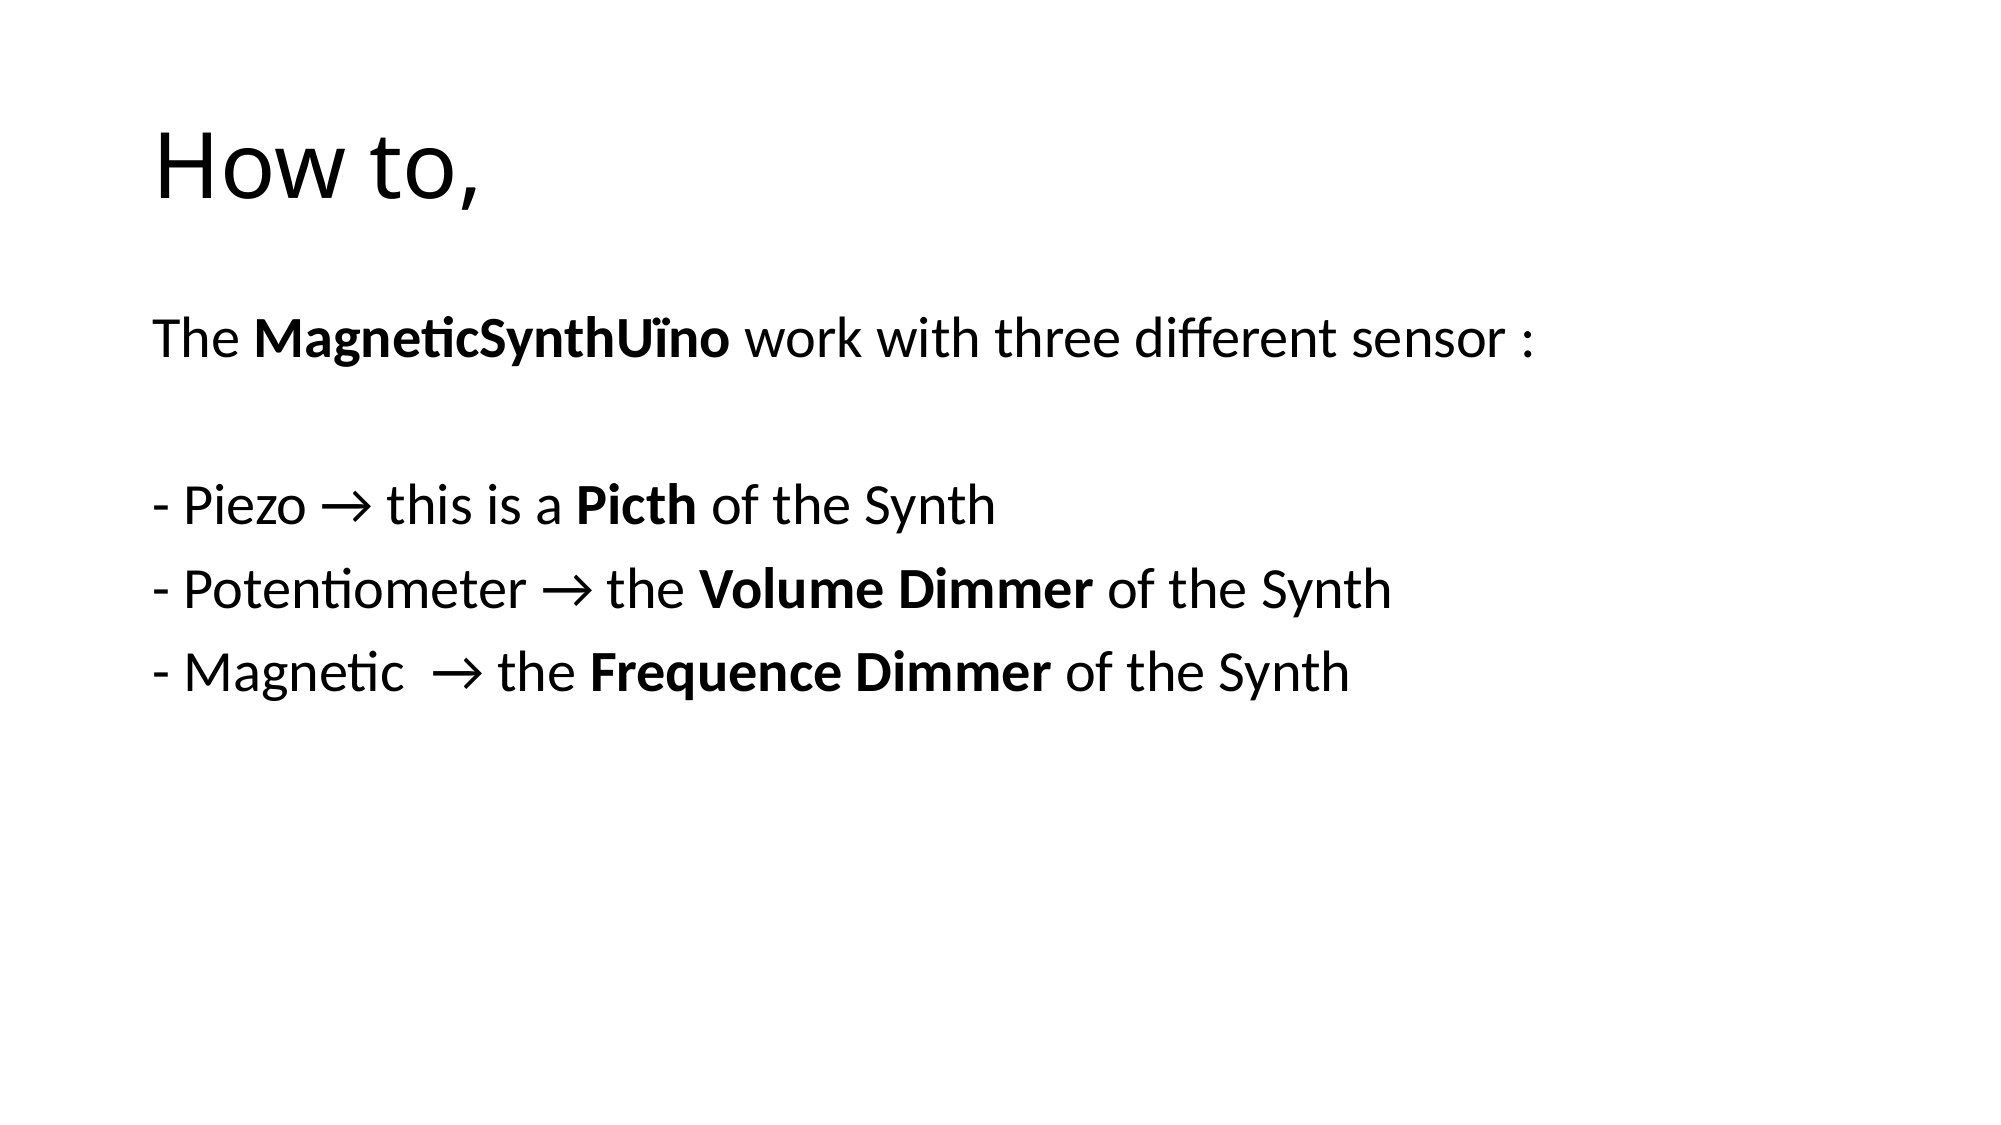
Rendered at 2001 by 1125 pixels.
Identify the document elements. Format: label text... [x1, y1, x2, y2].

list The MagneticSynthUïno work with three different sensor : - Piezo → this is a Picth of the Synth - Potentiometer → the Volume Dimmer of the Synth - Magnetic → the Frequence Dimmer of the Synth [137, 299, 1863, 1014]
title How to, [137, 59, 1863, 278]
